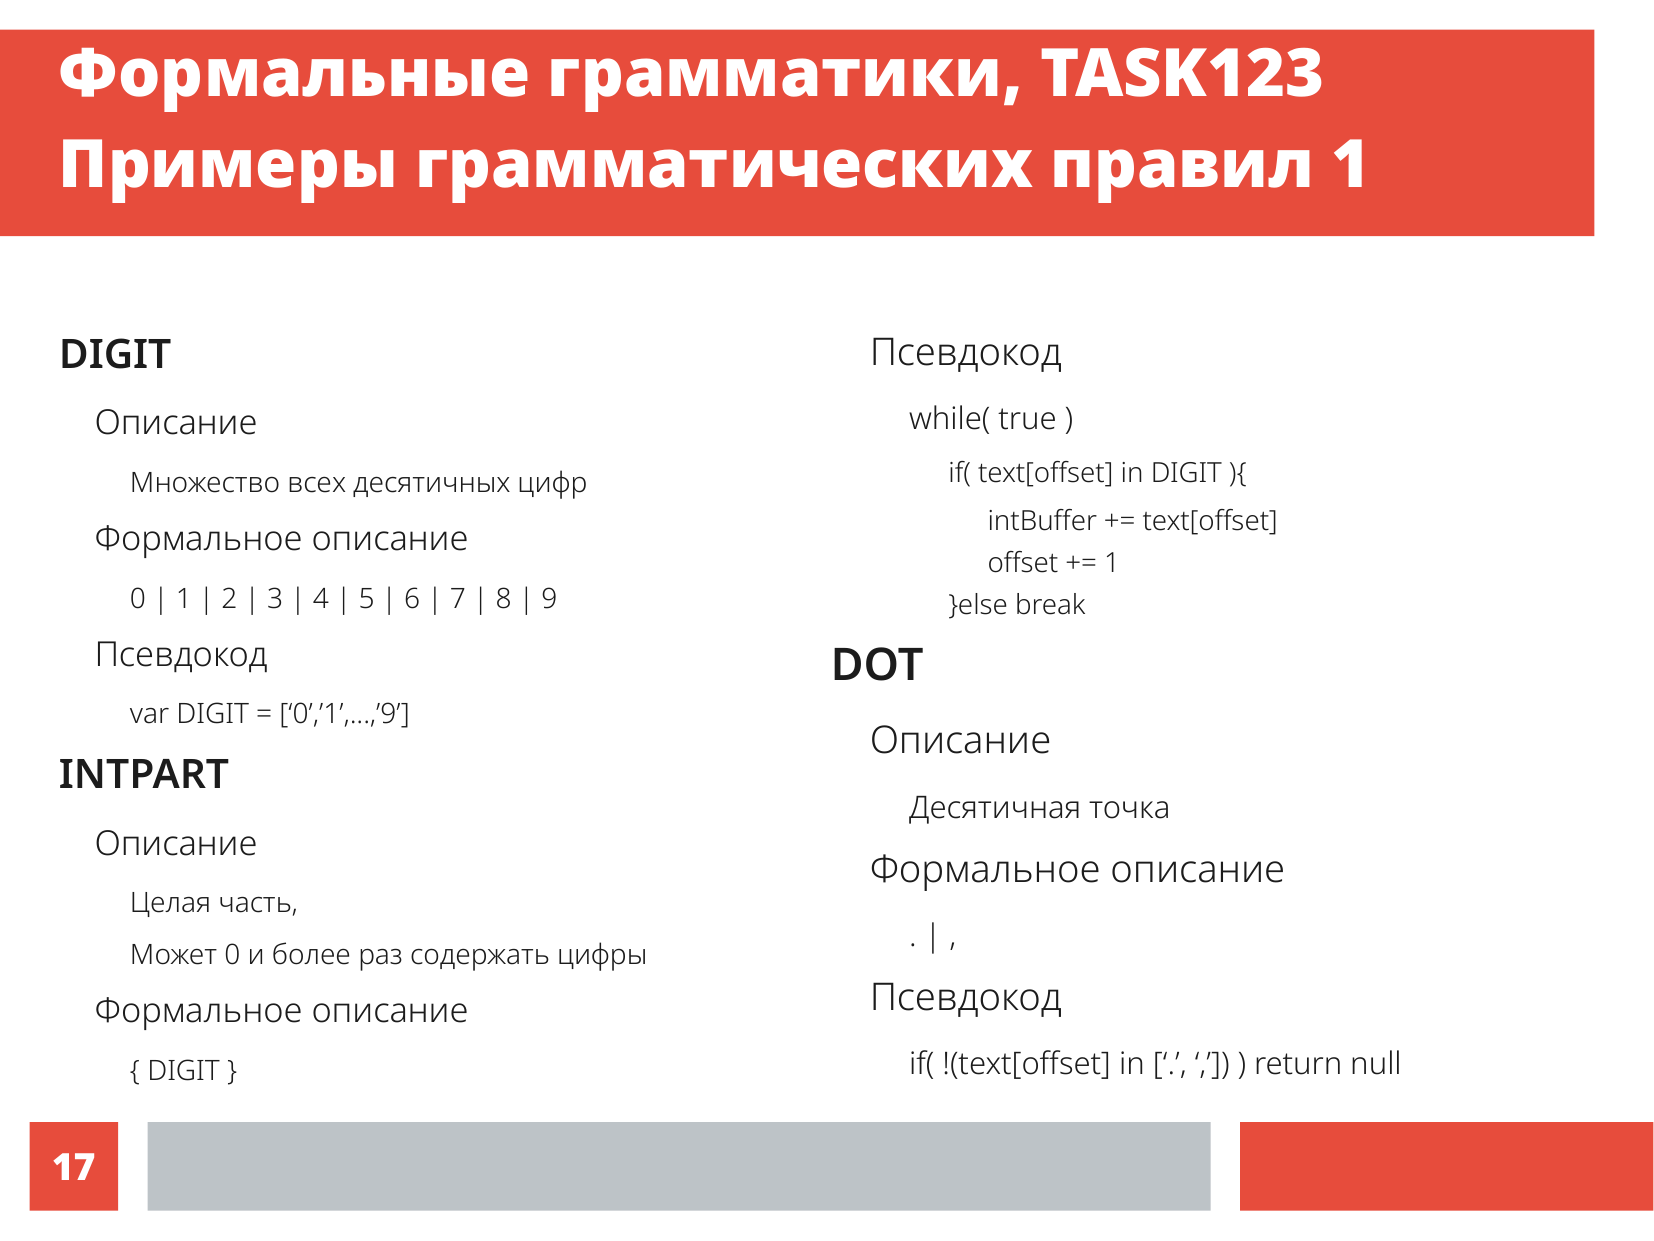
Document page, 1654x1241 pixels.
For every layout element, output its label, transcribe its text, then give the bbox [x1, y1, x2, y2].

list Псевдокод while( true ) if( text[offset] in DIGIT ){ intBuffer += text[offset] offset += 1 }else break DOT Описание Десятичная точка Формальное описание . | , Псевдокод if( !(text[offset] in [‘.’, ‘,’]) ) return null [830, 324, 1566, 1093]
title Формальные грамматики, TASK123 Примеры грамматических правил 1 [59, 59, 1595, 207]
list DIGIT Описание Множество всех десятичных цифр Формальное описание 0 | 1 | 2 | 3 | 4 | 5 | 6 | 7 | 8 | 9 Псевдокод var DIGIT = [‘0’,’1’,...,’9’] INTPART Описание Целая часть, Может 0 и более раз содержать цифры Формальное описание { DIGIT } [59, 324, 794, 1093]
